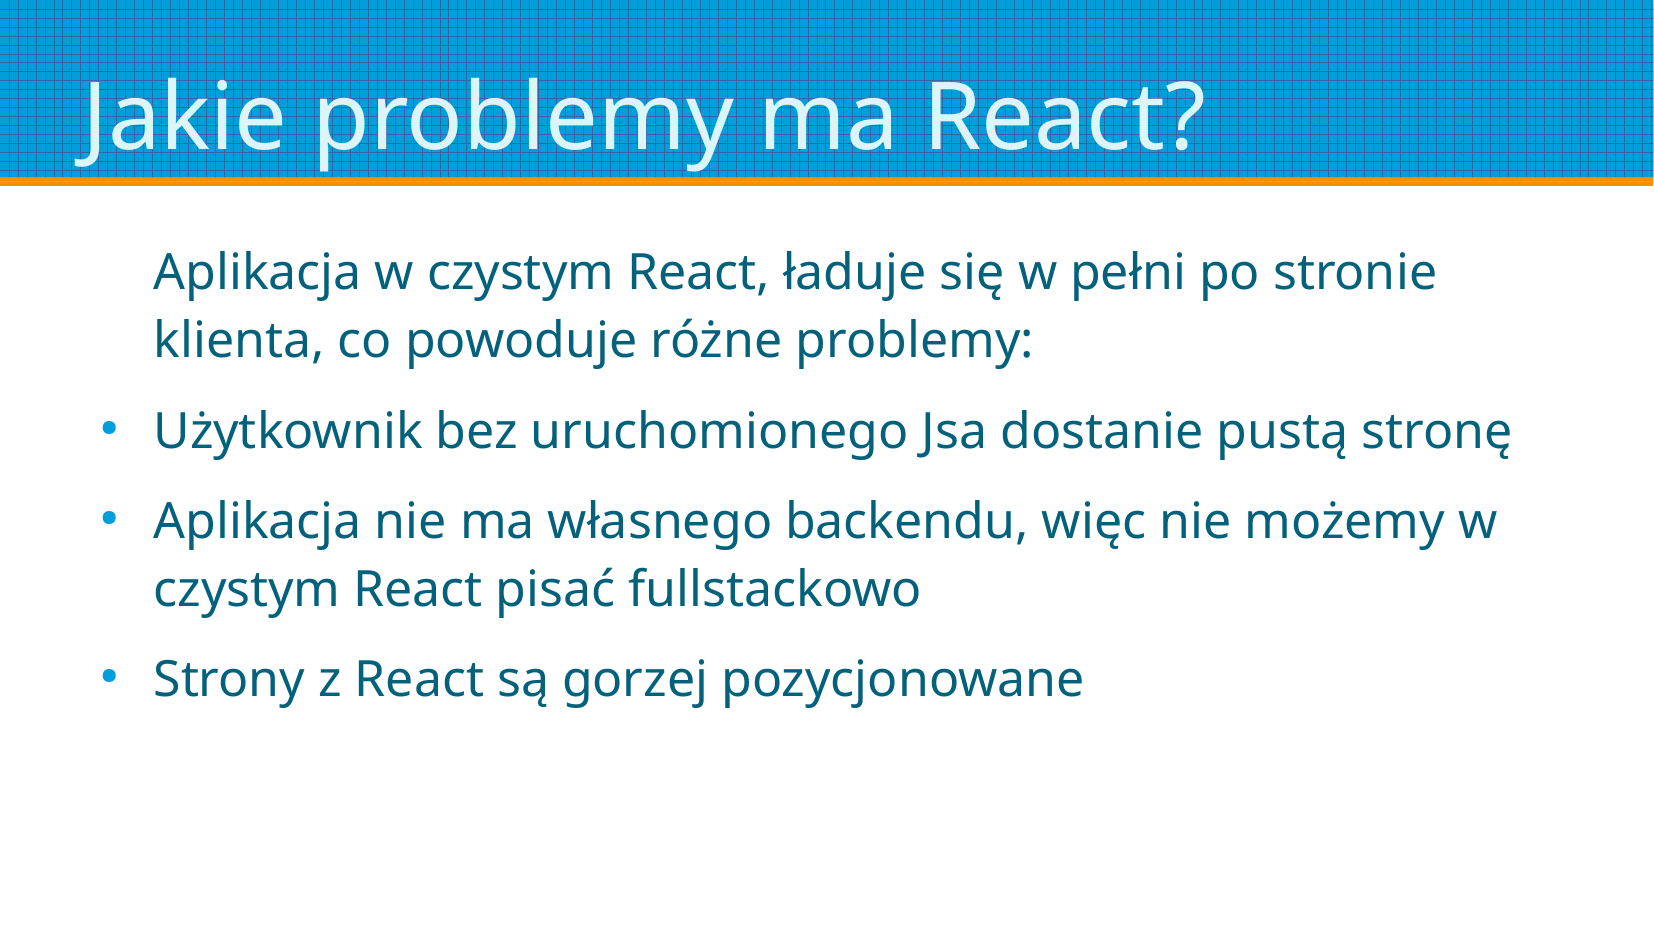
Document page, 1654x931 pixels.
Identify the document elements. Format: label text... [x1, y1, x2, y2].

list Aplikacja w czystym React, ładuje się w pełni po stronie klienta, co powoduje różne problemy: Użytkownik bez uruchomionego Jsa dostanie pustą stronę Aplikacja nie ma własnego backendu, więc nie możemy w czystym React pisać fullstackowo Strony z React są gorzej pozycjonowane [82, 236, 1571, 813]
title Jakie problemy ma React? [82, 14, 1571, 178]
